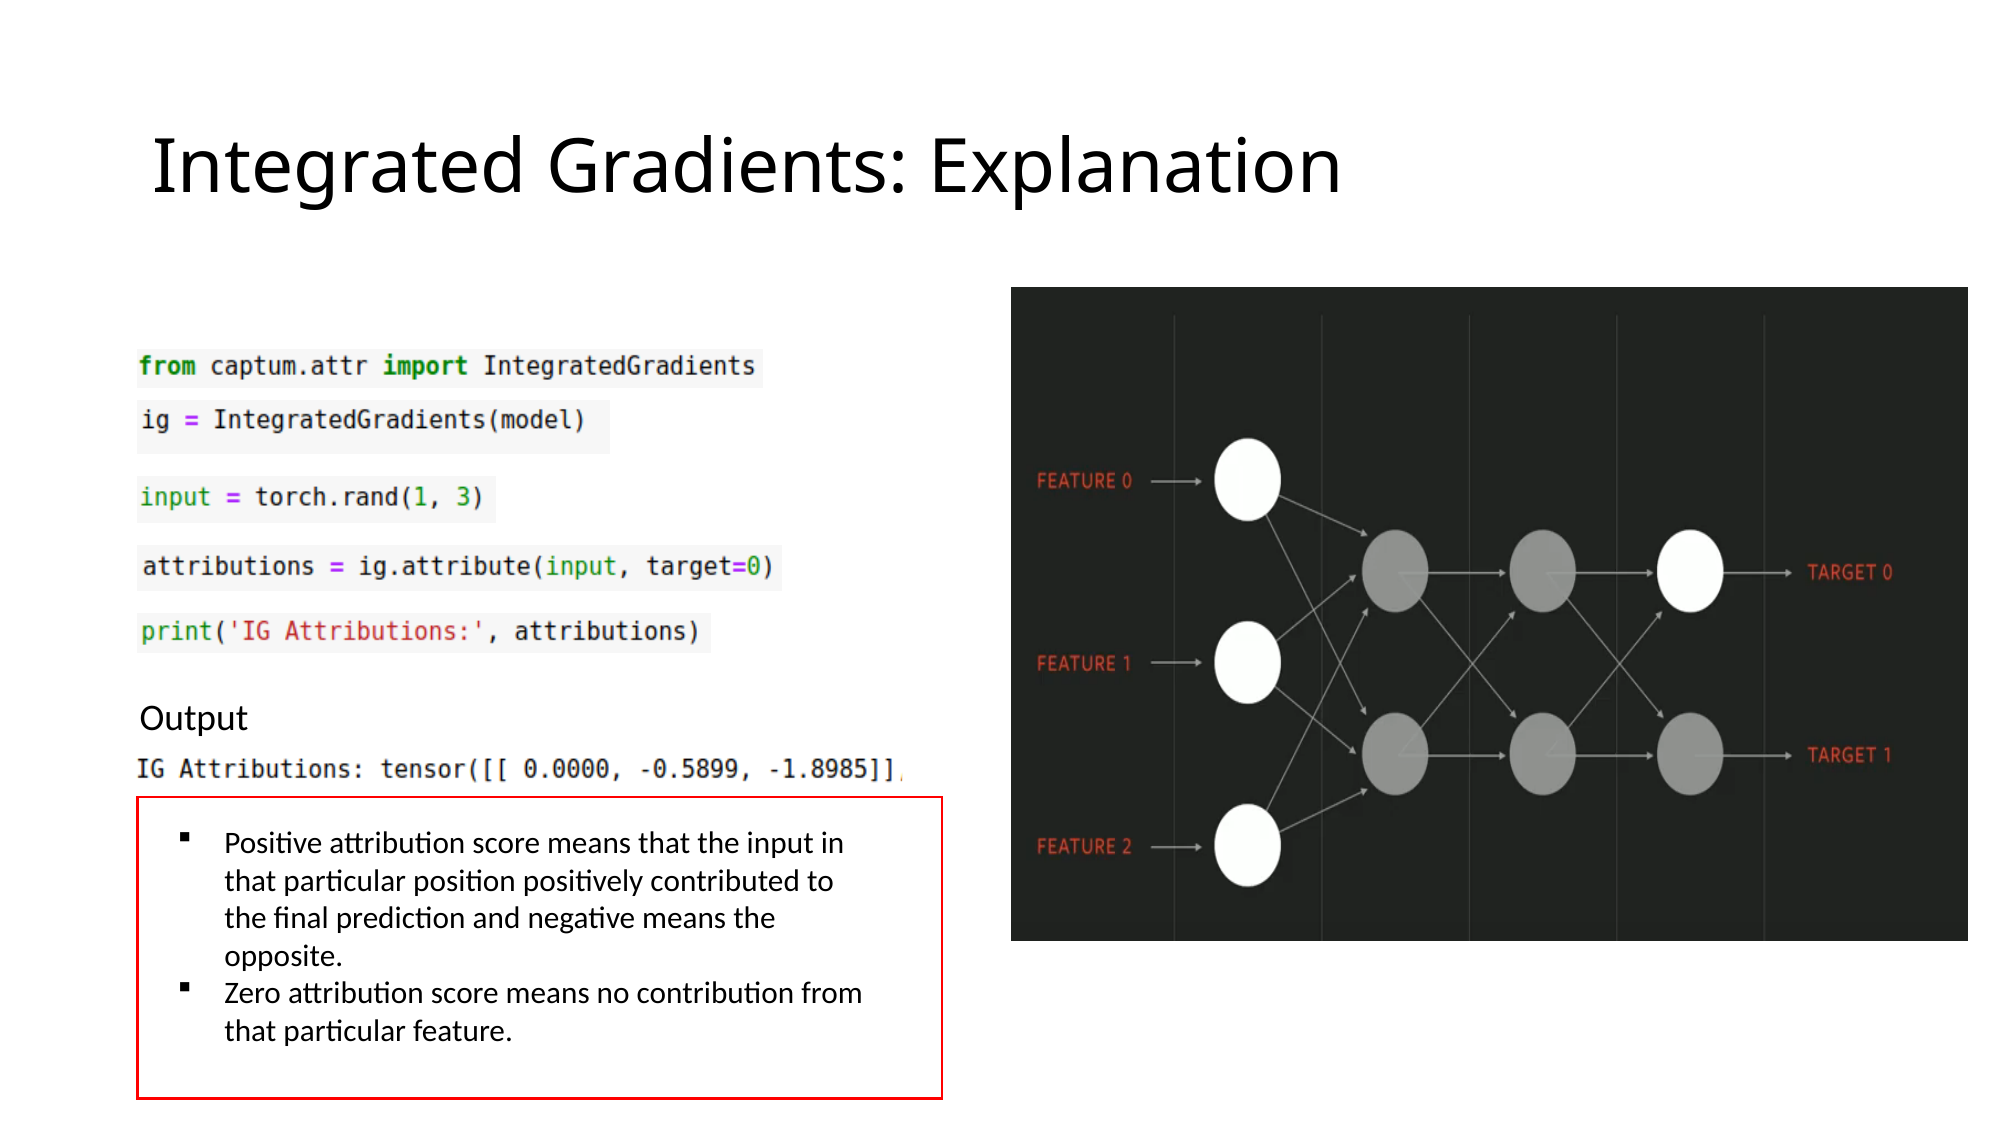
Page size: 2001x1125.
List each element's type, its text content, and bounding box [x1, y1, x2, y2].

text_box Positive attribution score means that the input in that particular position positively contributed to the final prediction and negative means the opposite. Zero attribution score means no contribution from that particular feature. [162, 815, 891, 1055]
picture [137, 349, 763, 388]
picture [129, 751, 903, 797]
picture [137, 545, 782, 591]
picture [1011, 287, 1968, 941]
picture [137, 613, 711, 653]
picture [137, 400, 610, 454]
text_box Output [124, 685, 678, 746]
picture [137, 476, 496, 524]
title Integrated Gradients: Explanation [137, 59, 1863, 278]
